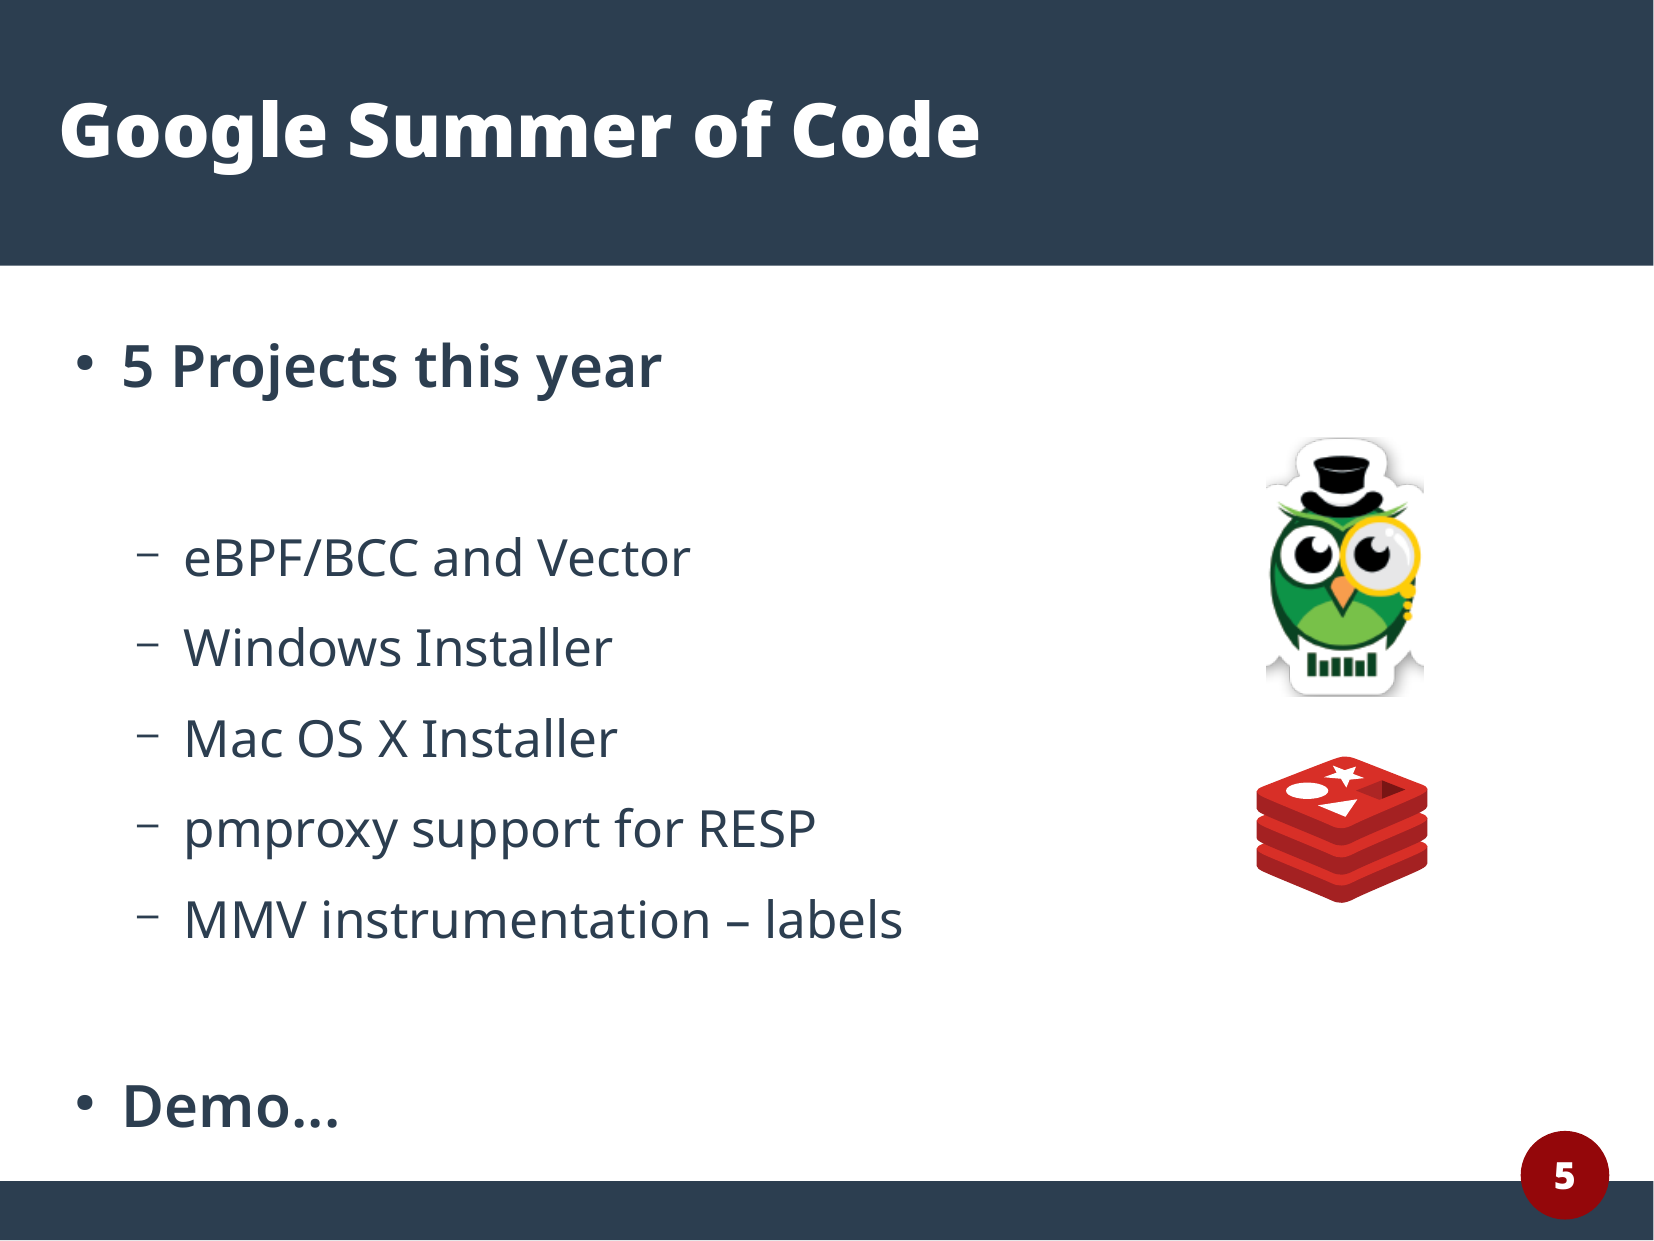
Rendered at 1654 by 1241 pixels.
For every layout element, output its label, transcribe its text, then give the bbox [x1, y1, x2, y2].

picture [1266, 437, 1424, 697]
list 5 Projects this year eBPF/BCC and Vector Windows Installer Mac OS X Installer pmproxy support for RESP MMV instrumentation – labels Demo... [59, 324, 1595, 1152]
picture [1255, 742, 1430, 917]
title Google Summer of Code [59, 49, 1595, 207]
